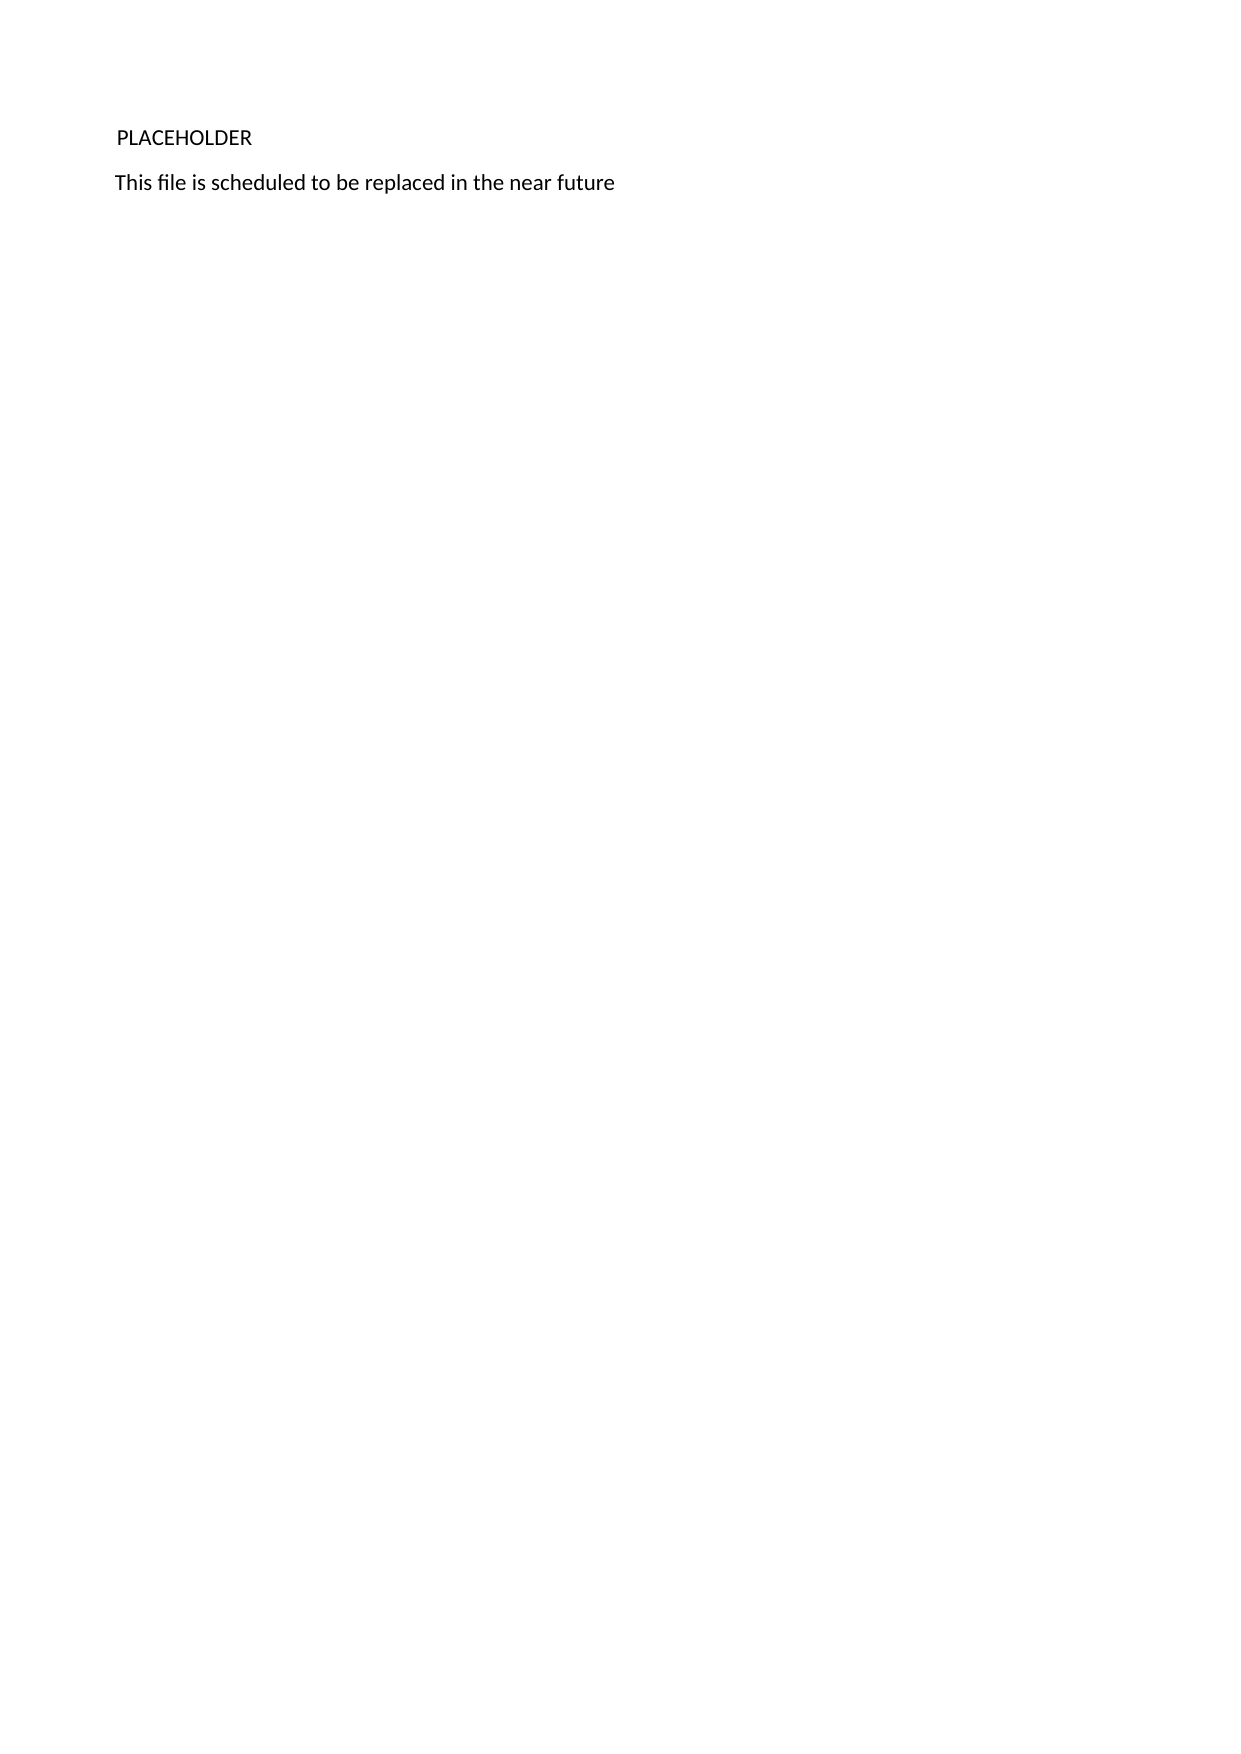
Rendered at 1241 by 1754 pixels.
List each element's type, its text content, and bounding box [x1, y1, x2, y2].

text_box PLACEHOLDER [117, 122, 255, 143]
text_box This file is scheduled to be replaced in the near future [115, 168, 619, 194]
